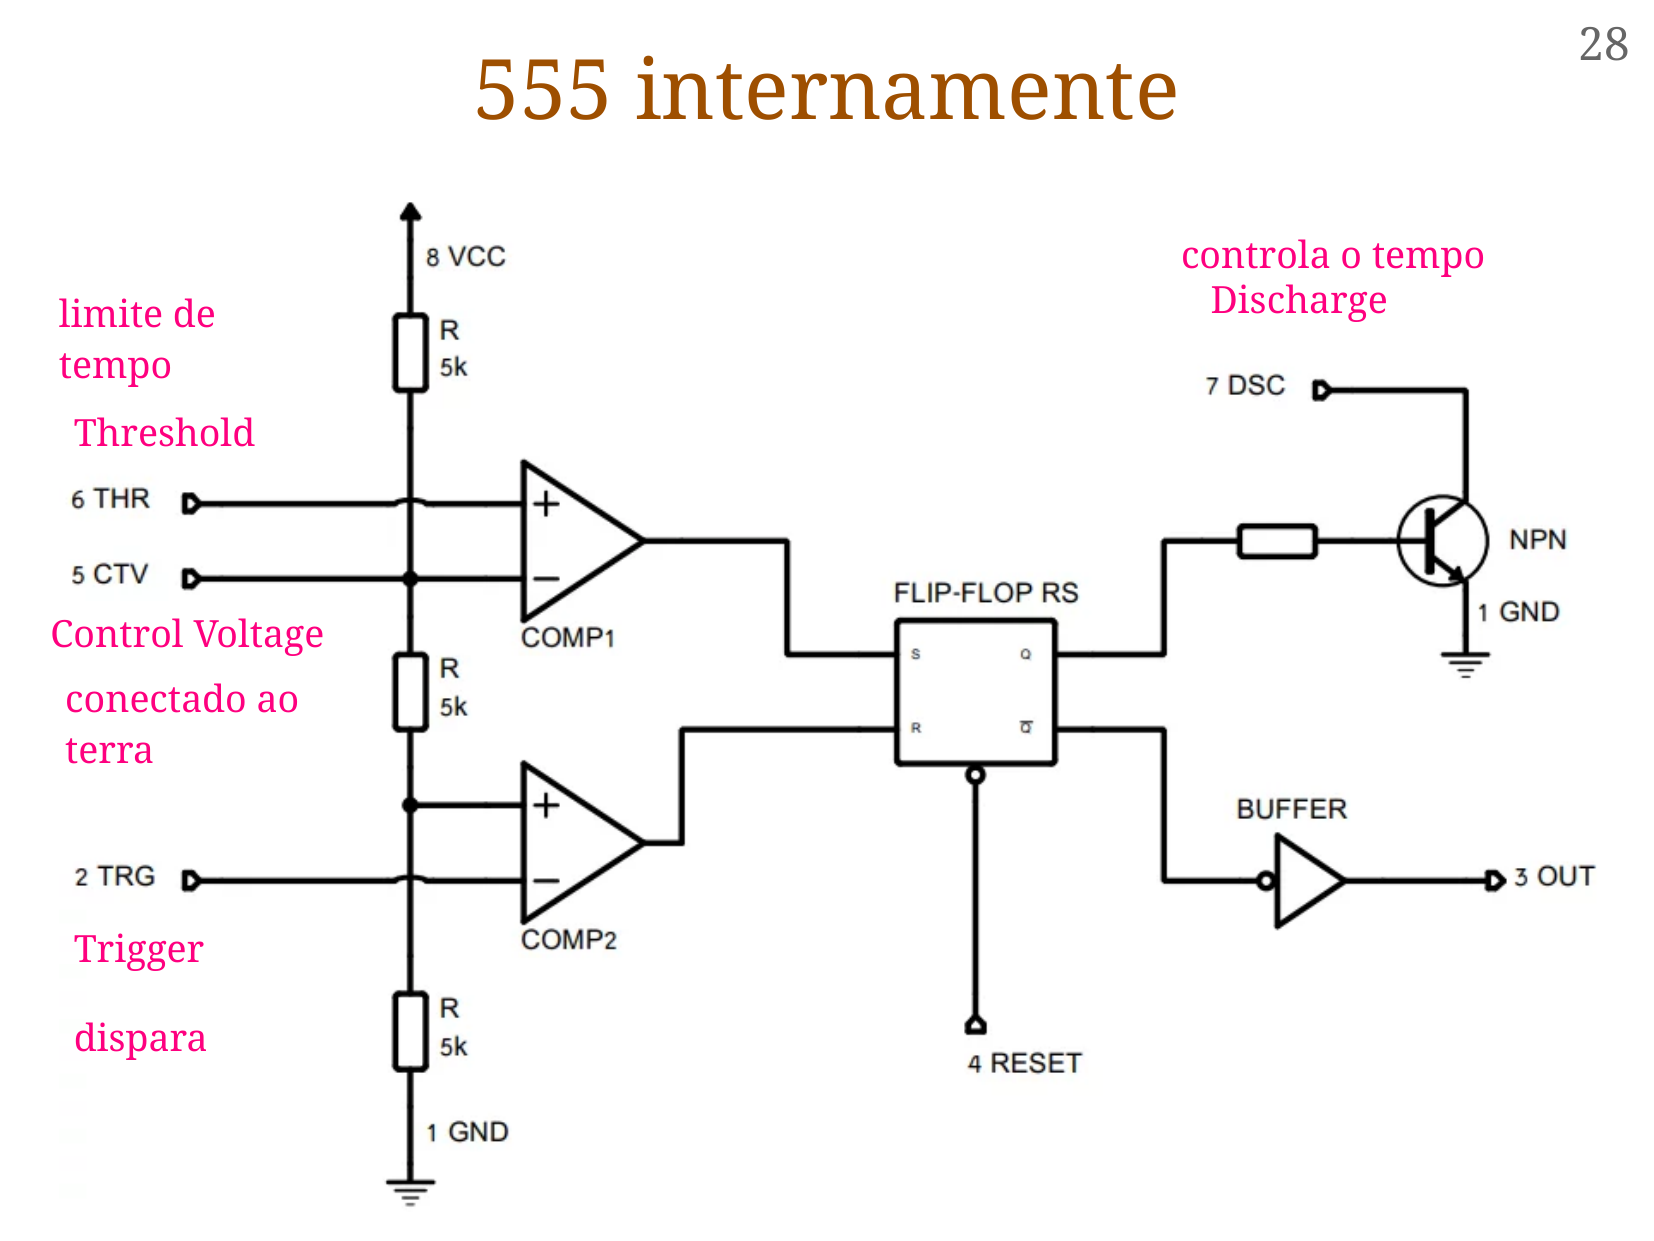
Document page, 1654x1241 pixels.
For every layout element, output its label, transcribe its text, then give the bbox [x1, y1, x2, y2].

text_box controla o tempo [1166, 221, 1501, 288]
picture [59, 189, 1603, 1212]
text_box conectado ao terra [50, 665, 317, 783]
text_box Discharge [1195, 288, 1404, 332]
text_box Threshold [59, 398, 271, 465]
text_box dispara [59, 1003, 296, 1070]
title 555 internamente [59, 29, 1595, 148]
text_box Trigger [59, 915, 220, 982]
text_box Control Voltage [35, 599, 340, 666]
text_box limite de tempo [44, 280, 325, 398]
